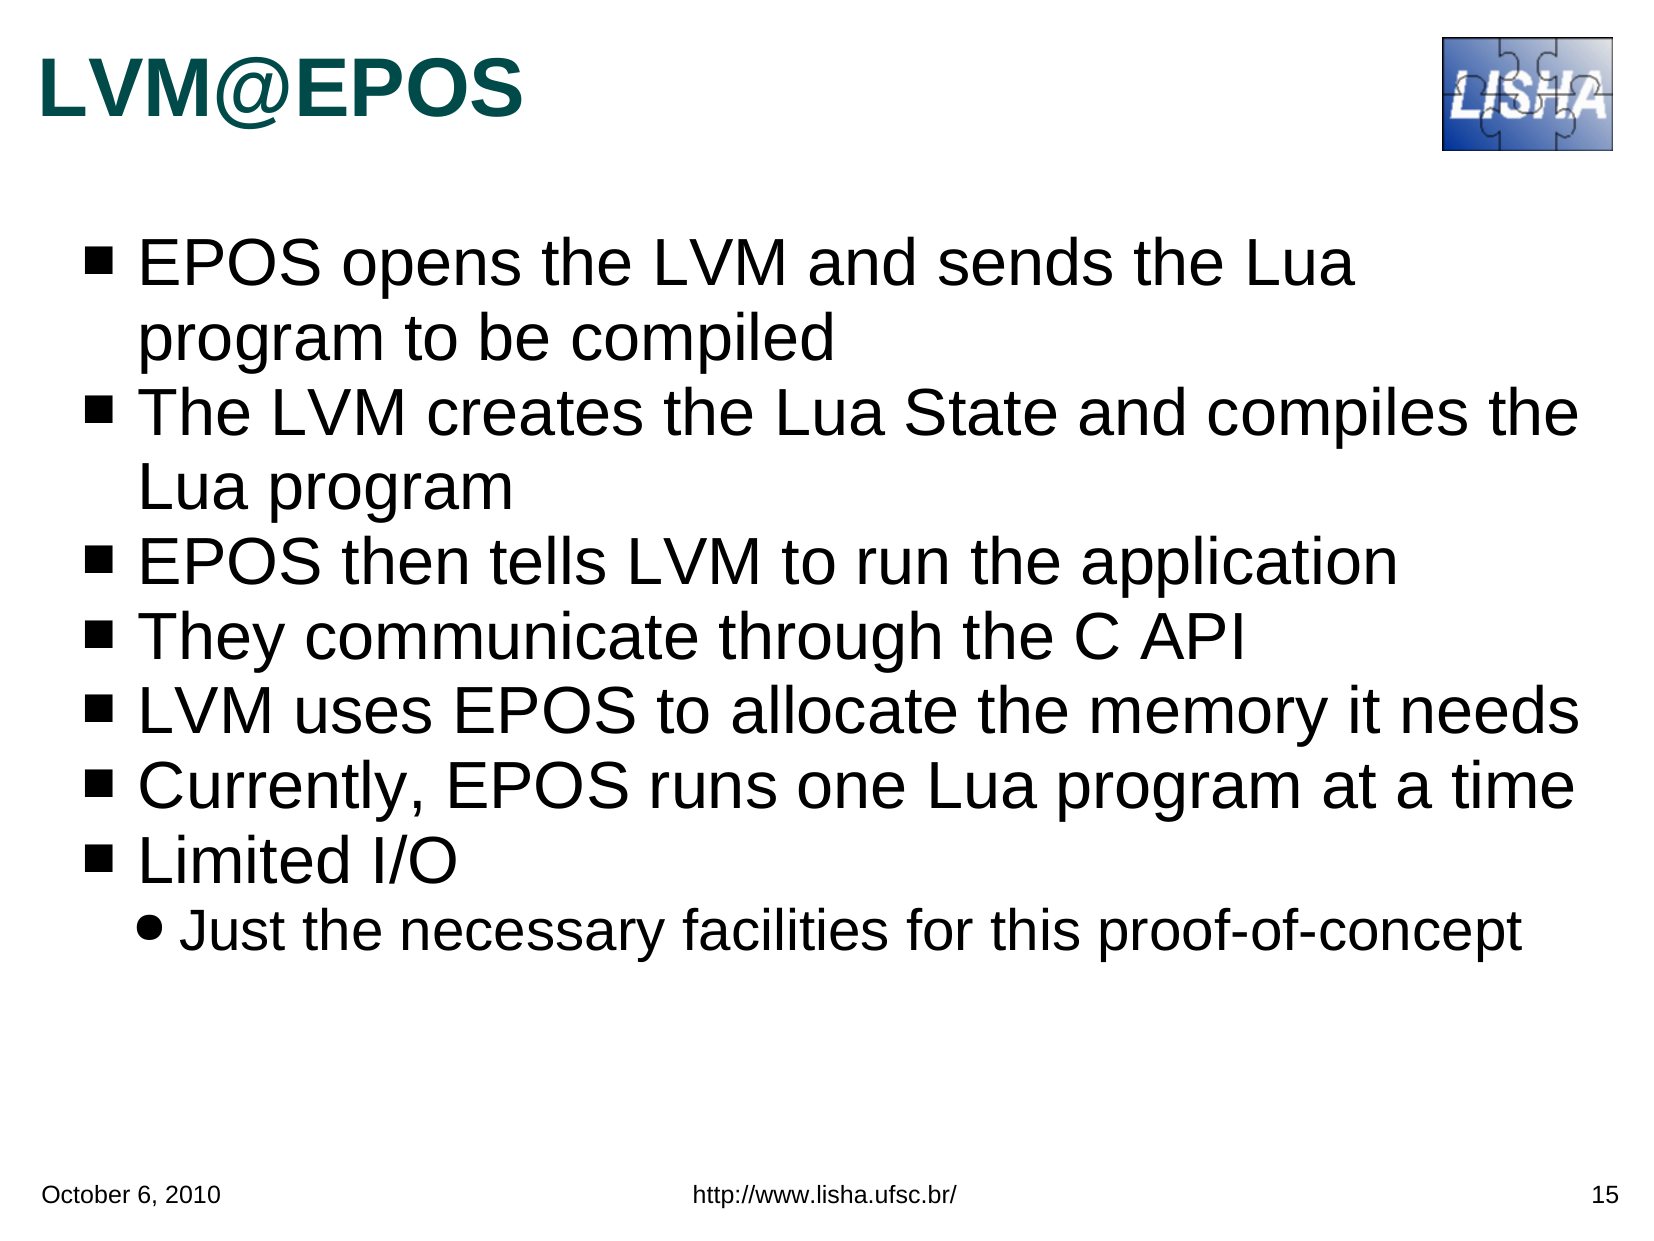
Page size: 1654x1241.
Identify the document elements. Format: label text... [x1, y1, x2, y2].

title LVM@EPOS [37, 37, 1426, 151]
picture [1442, 37, 1613, 151]
list EPOS opens the LVM and sends the Lua program to be compiled The LVM creates the Lua State and compiles the Lua program EPOS then tells LVM to run the application They communicate through the C API LVM uses EPOS to allocate the memory it needs Currently, EPOS runs one Lua program at a time Limited I/O Just the necessary facilities for this proof-of-concept [37, 225, 1613, 1163]
